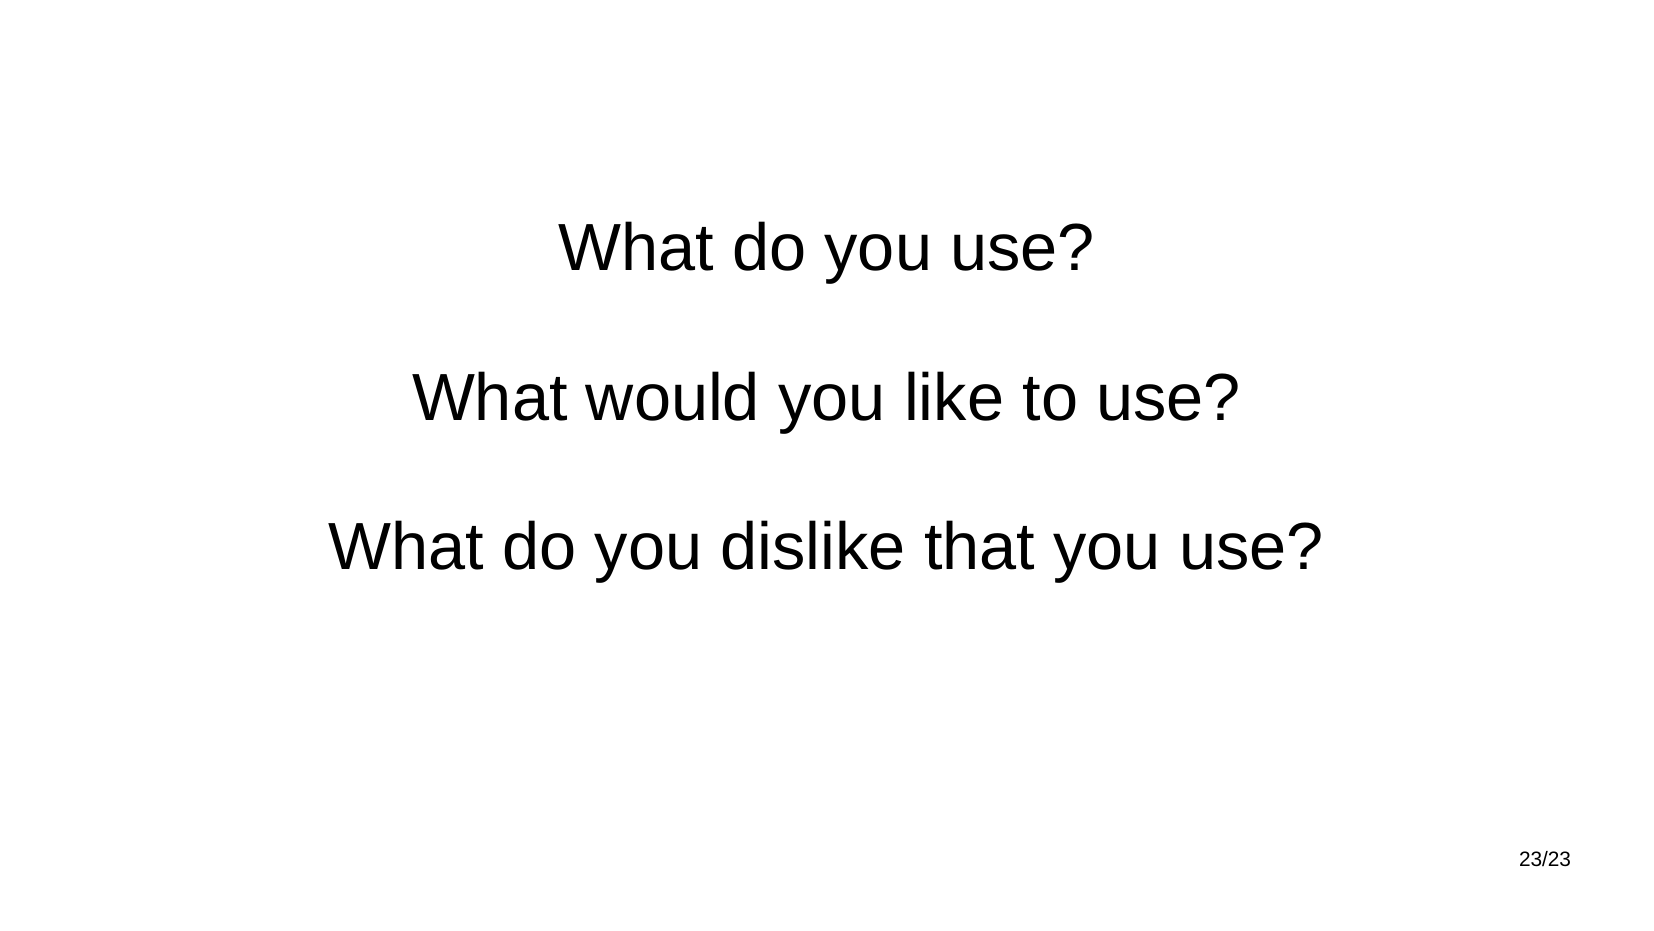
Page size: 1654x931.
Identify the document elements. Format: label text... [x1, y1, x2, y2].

subtitle What do you use? What would you like to use? What do you dislike that you use? [82, 37, 1571, 757]
